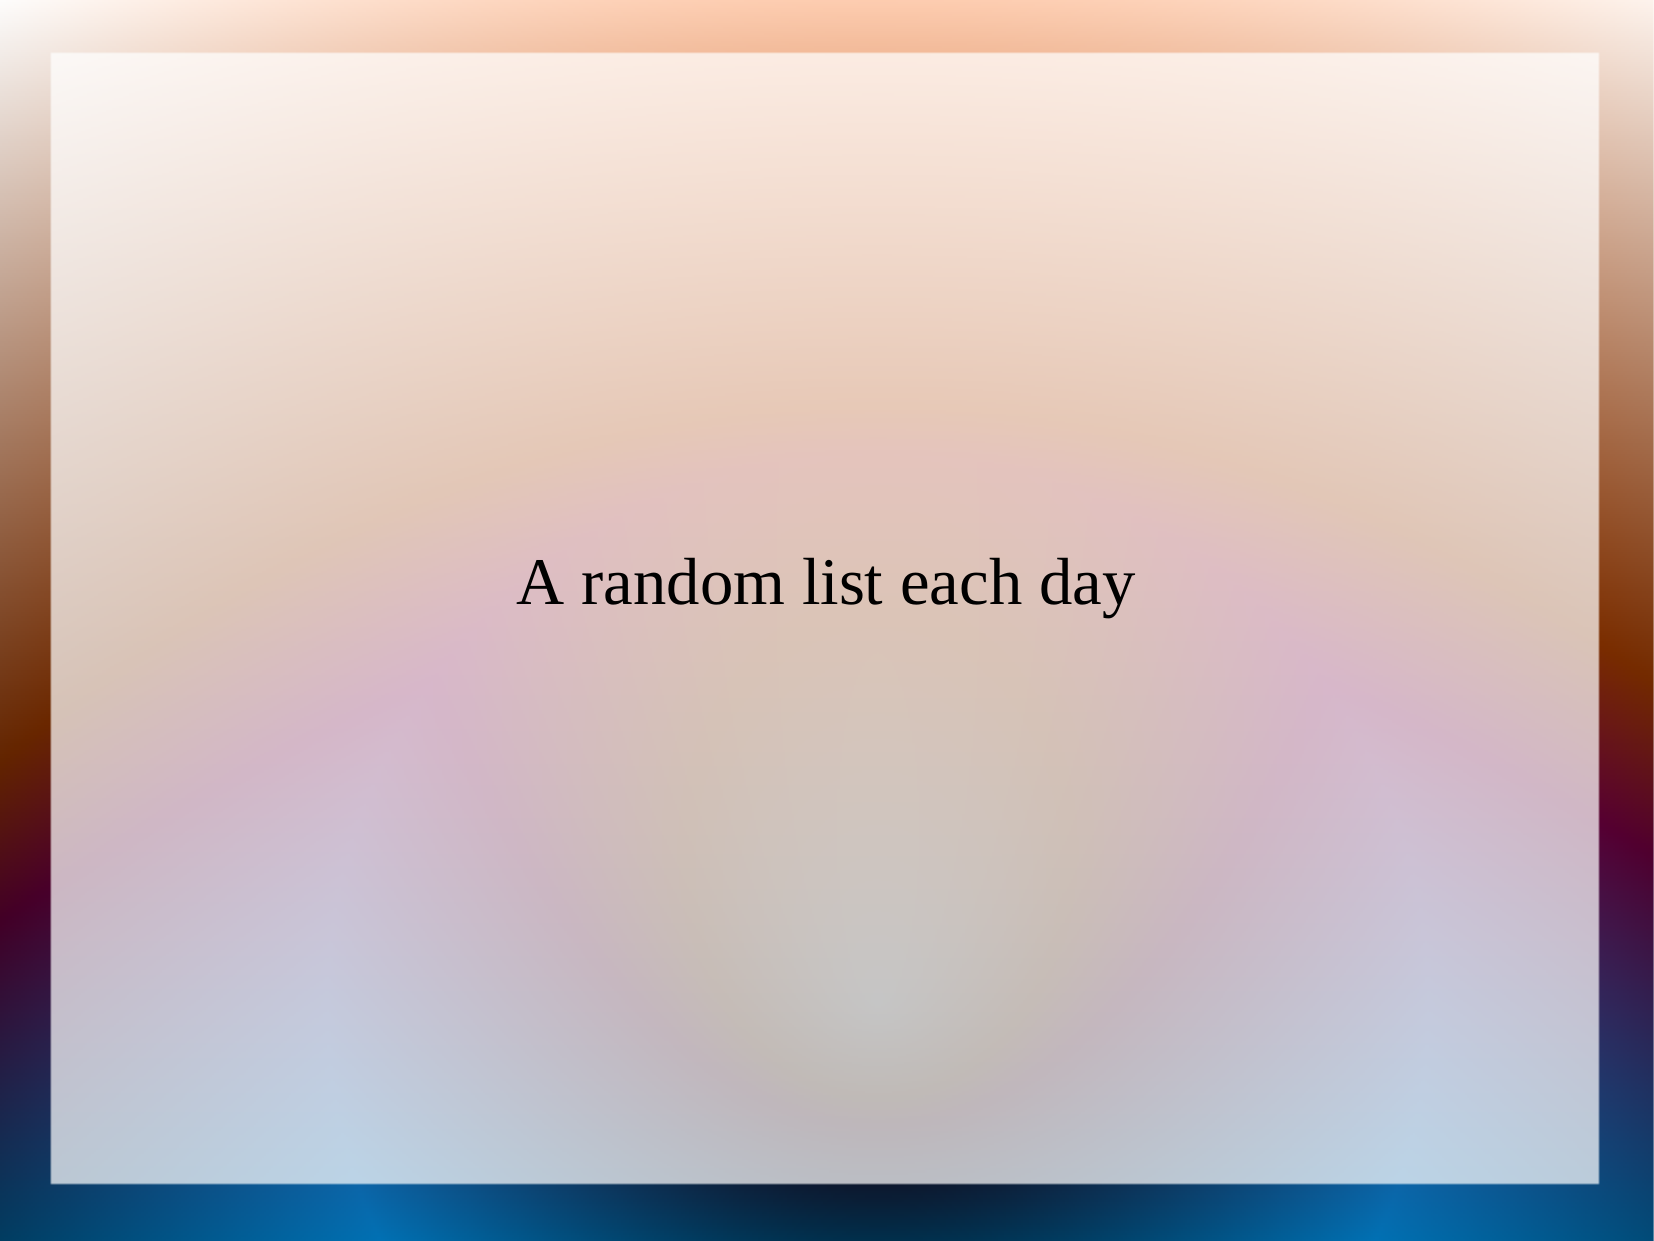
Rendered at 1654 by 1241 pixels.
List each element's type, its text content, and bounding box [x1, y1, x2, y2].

subtitle A random list each day [82, 55, 1571, 1109]
picture [0, 0, 1654, 1241]
